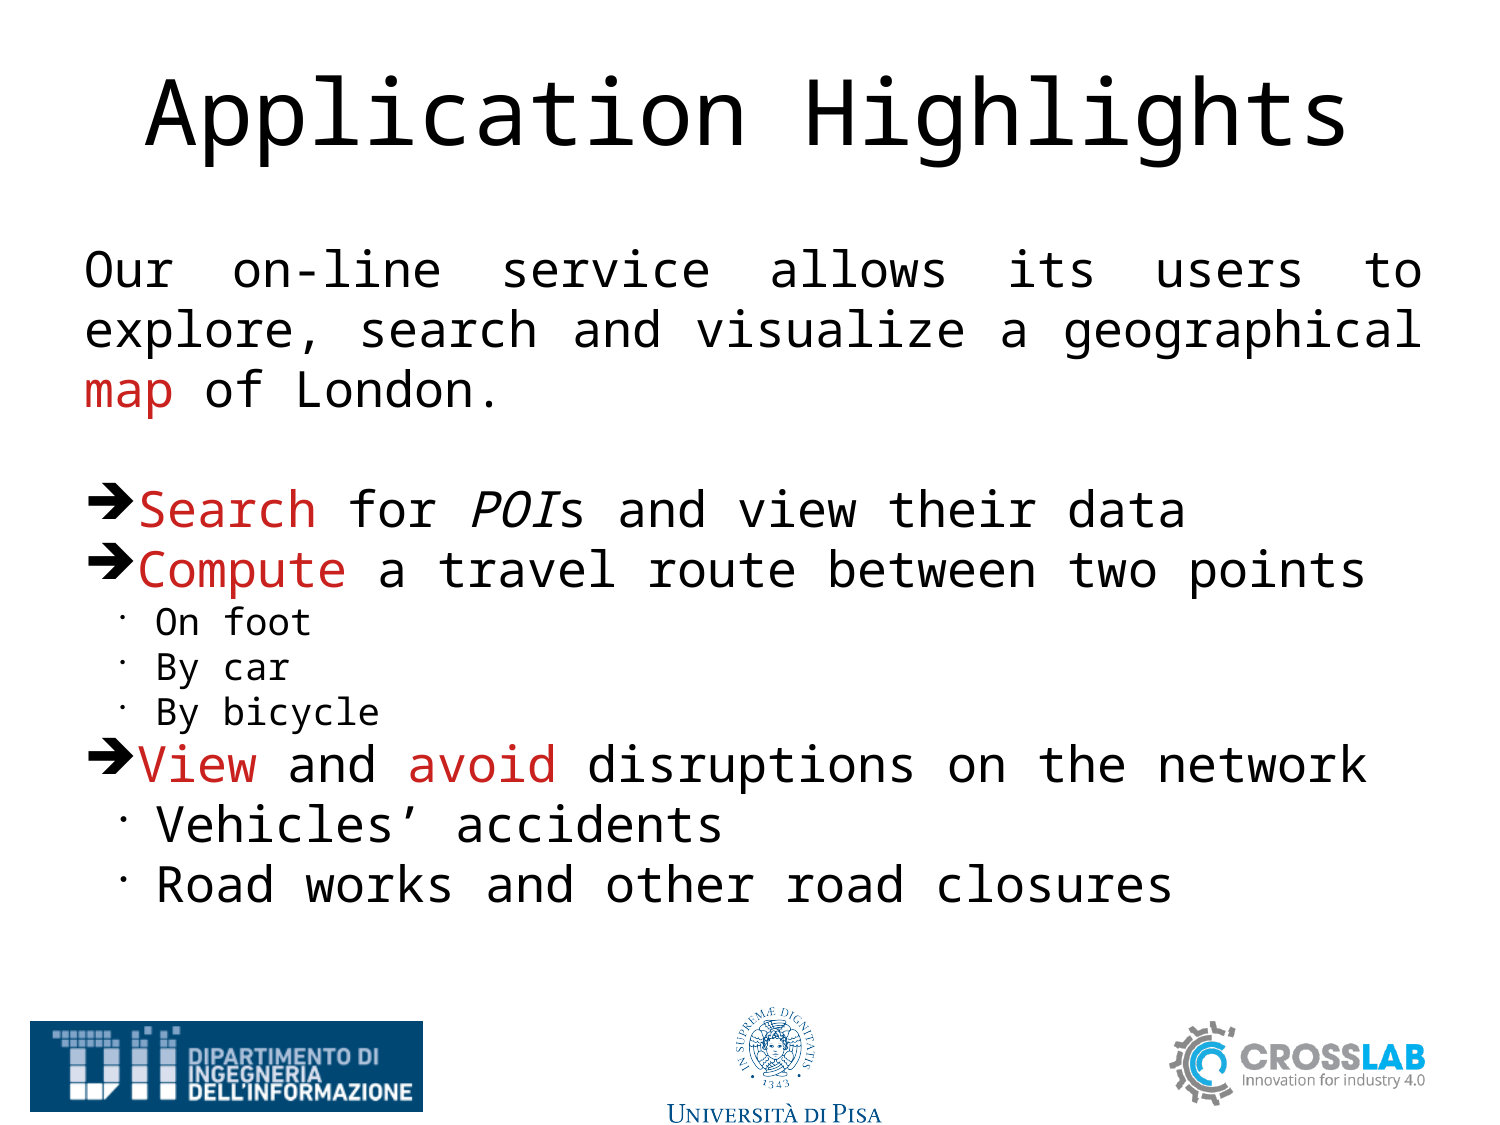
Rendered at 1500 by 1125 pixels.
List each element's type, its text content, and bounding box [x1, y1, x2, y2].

text_box Our on-line service allows its users to explore, search and visualize a geographical map of London. Search for POIs and view their data Compute a travel route between two points On foot By car By bicycle View and avoid disruptions on the network Vehicles’ accidents Road works and other road closures [69, 230, 1439, 921]
picture [30, 1021, 423, 1112]
picture [667, 1007, 882, 1123]
title Application Highlights [30, 14, 1468, 203]
picture [1169, 1021, 1425, 1106]
